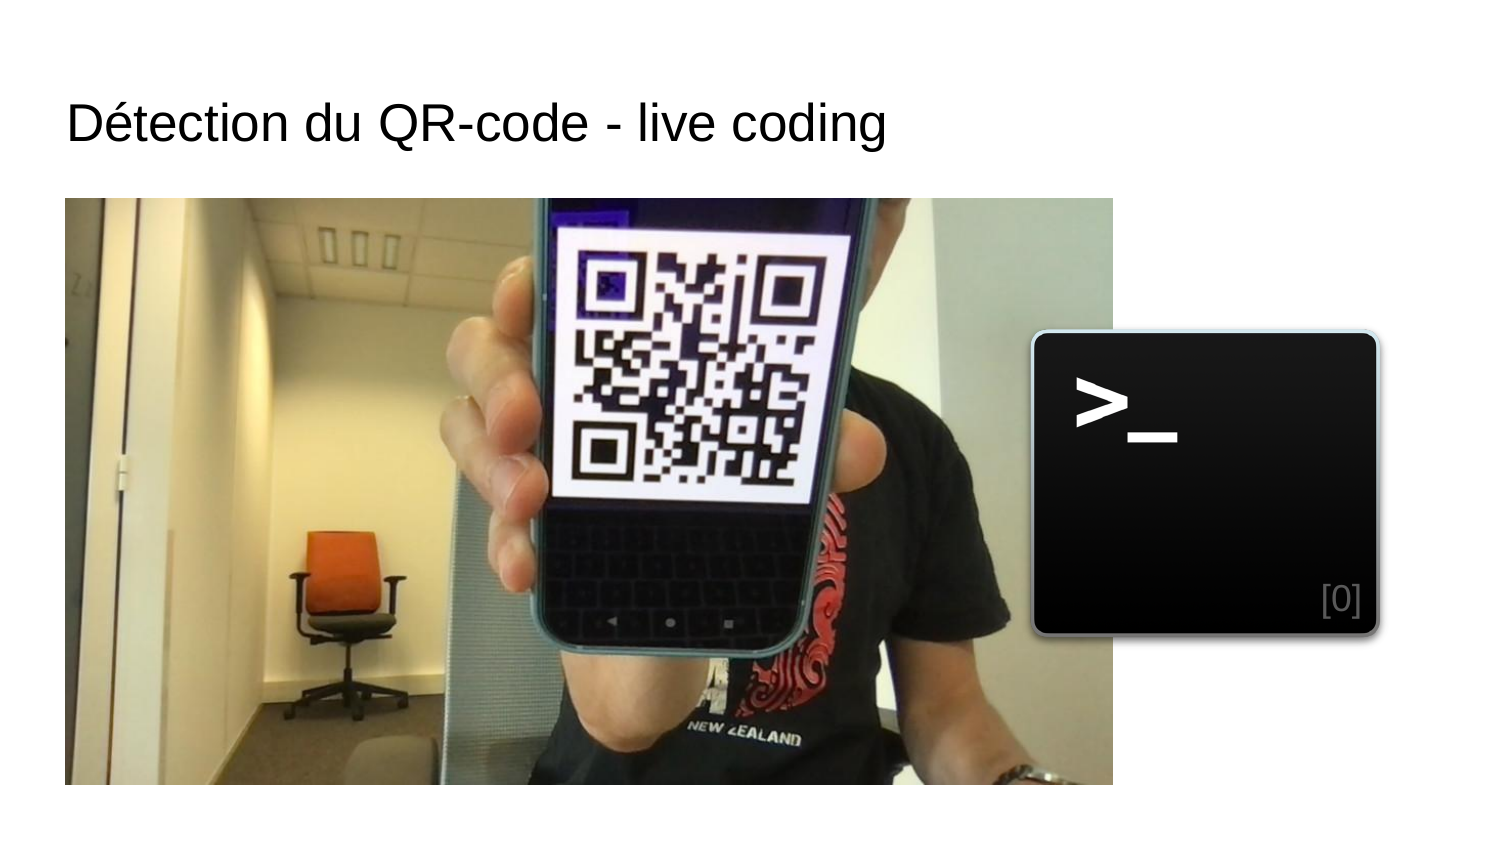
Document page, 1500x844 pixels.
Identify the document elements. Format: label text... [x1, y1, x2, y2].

title Détection du QR-code - live coding [51, 72, 1449, 167]
picture [65, 198, 1403, 785]
text_box [0] [1305, 558, 1382, 627]
